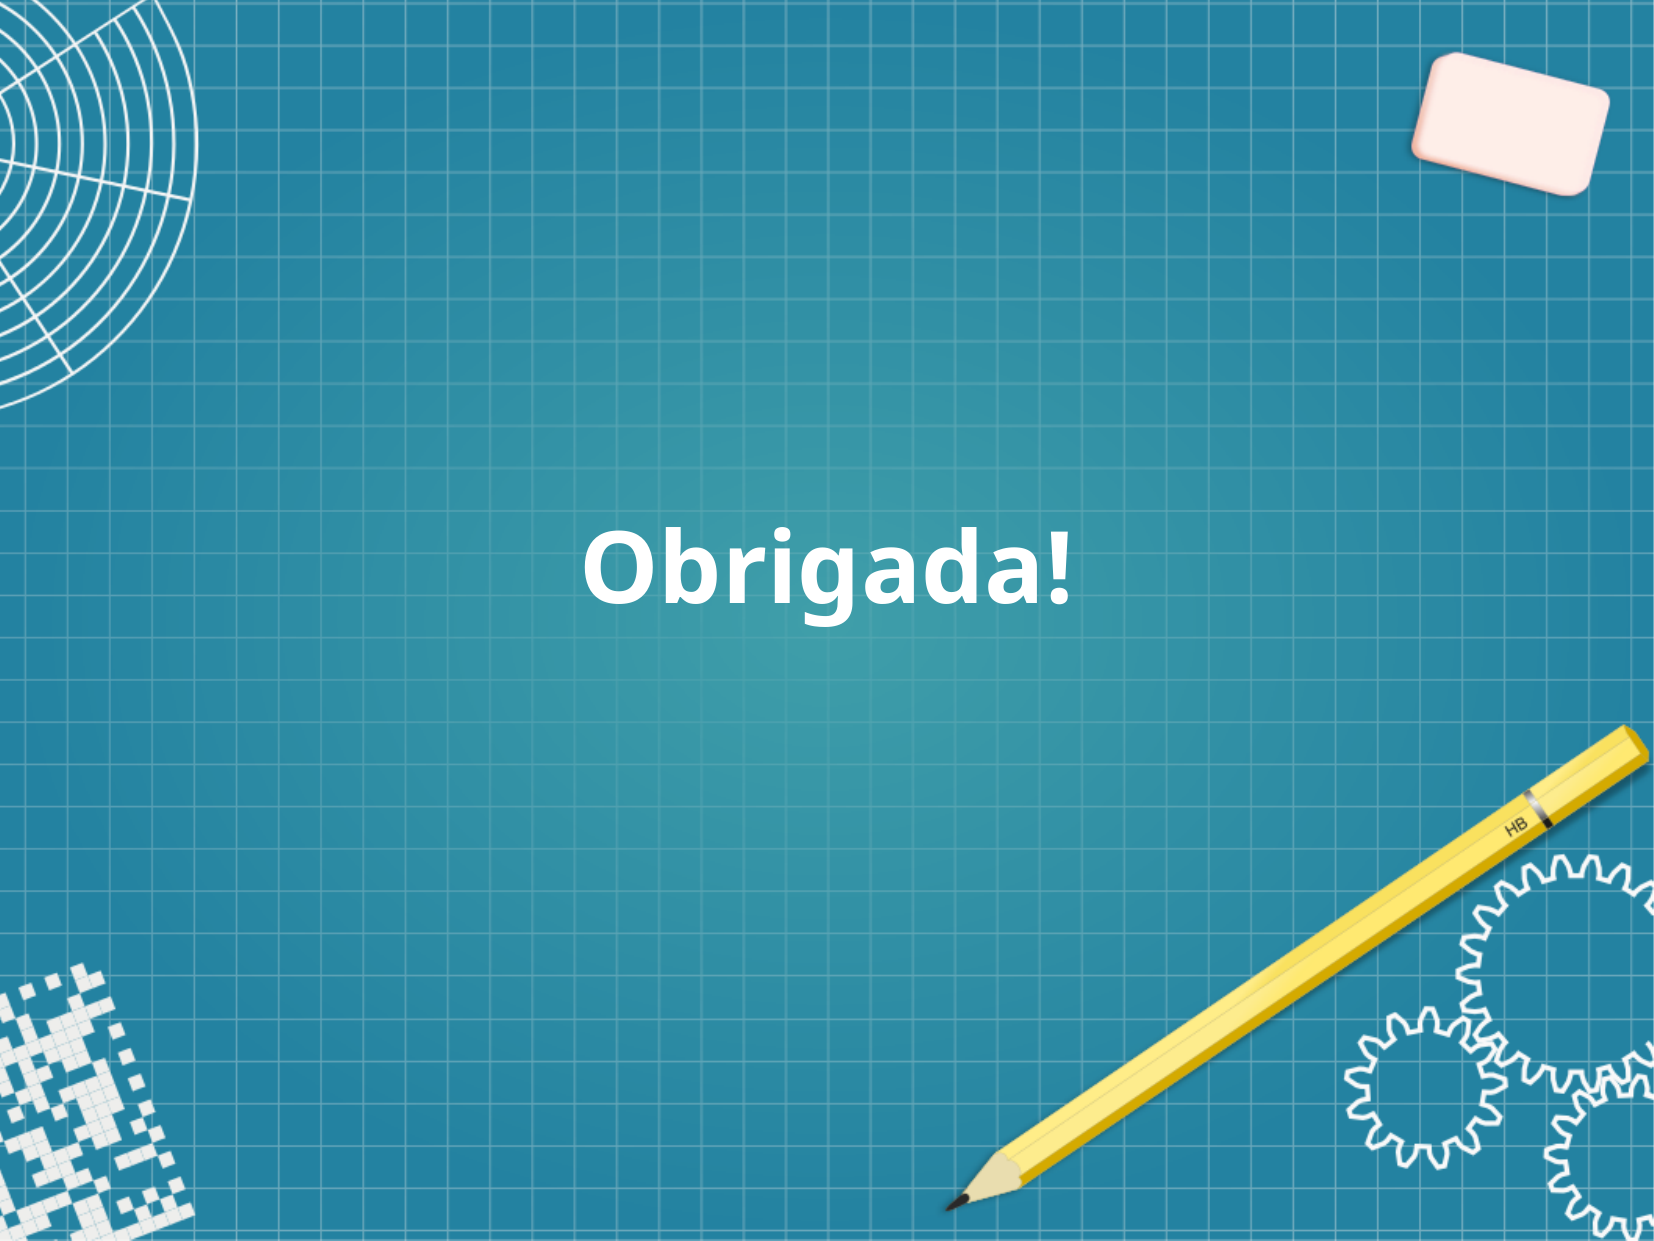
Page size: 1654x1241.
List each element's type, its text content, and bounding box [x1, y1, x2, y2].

picture [0, 0, 1654, 1241]
title Obrigada! [236, 460, 1418, 668]
